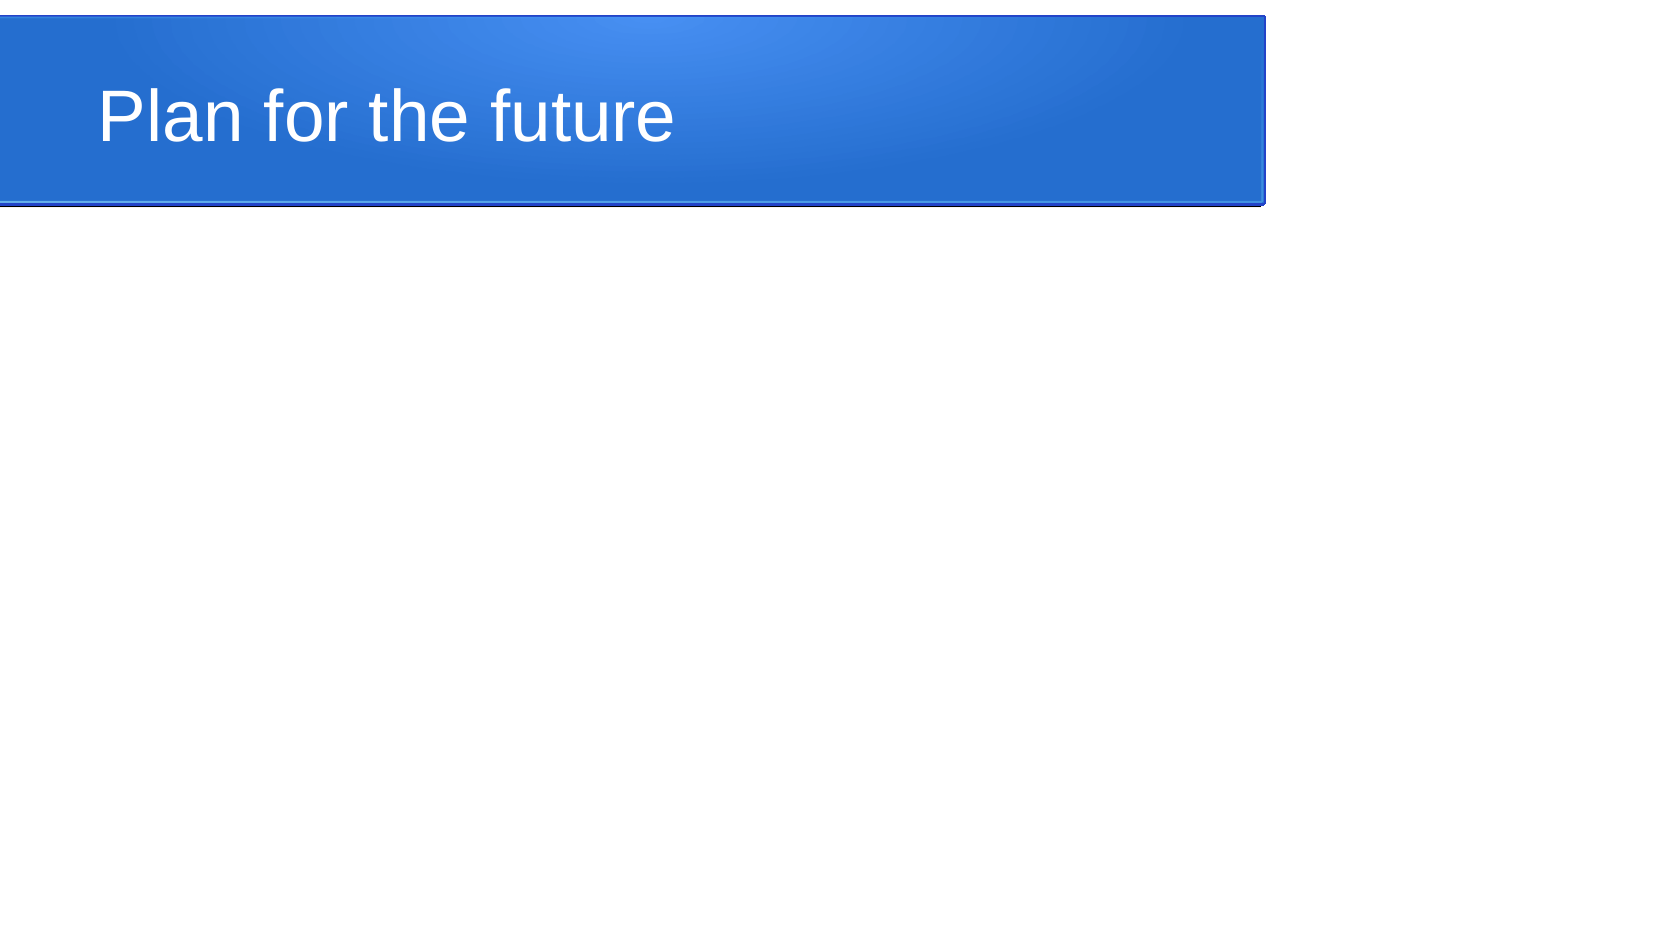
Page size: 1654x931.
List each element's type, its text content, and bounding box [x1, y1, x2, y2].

picture [0, 13, 1269, 211]
title Plan for the future [82, 35, 1235, 189]
